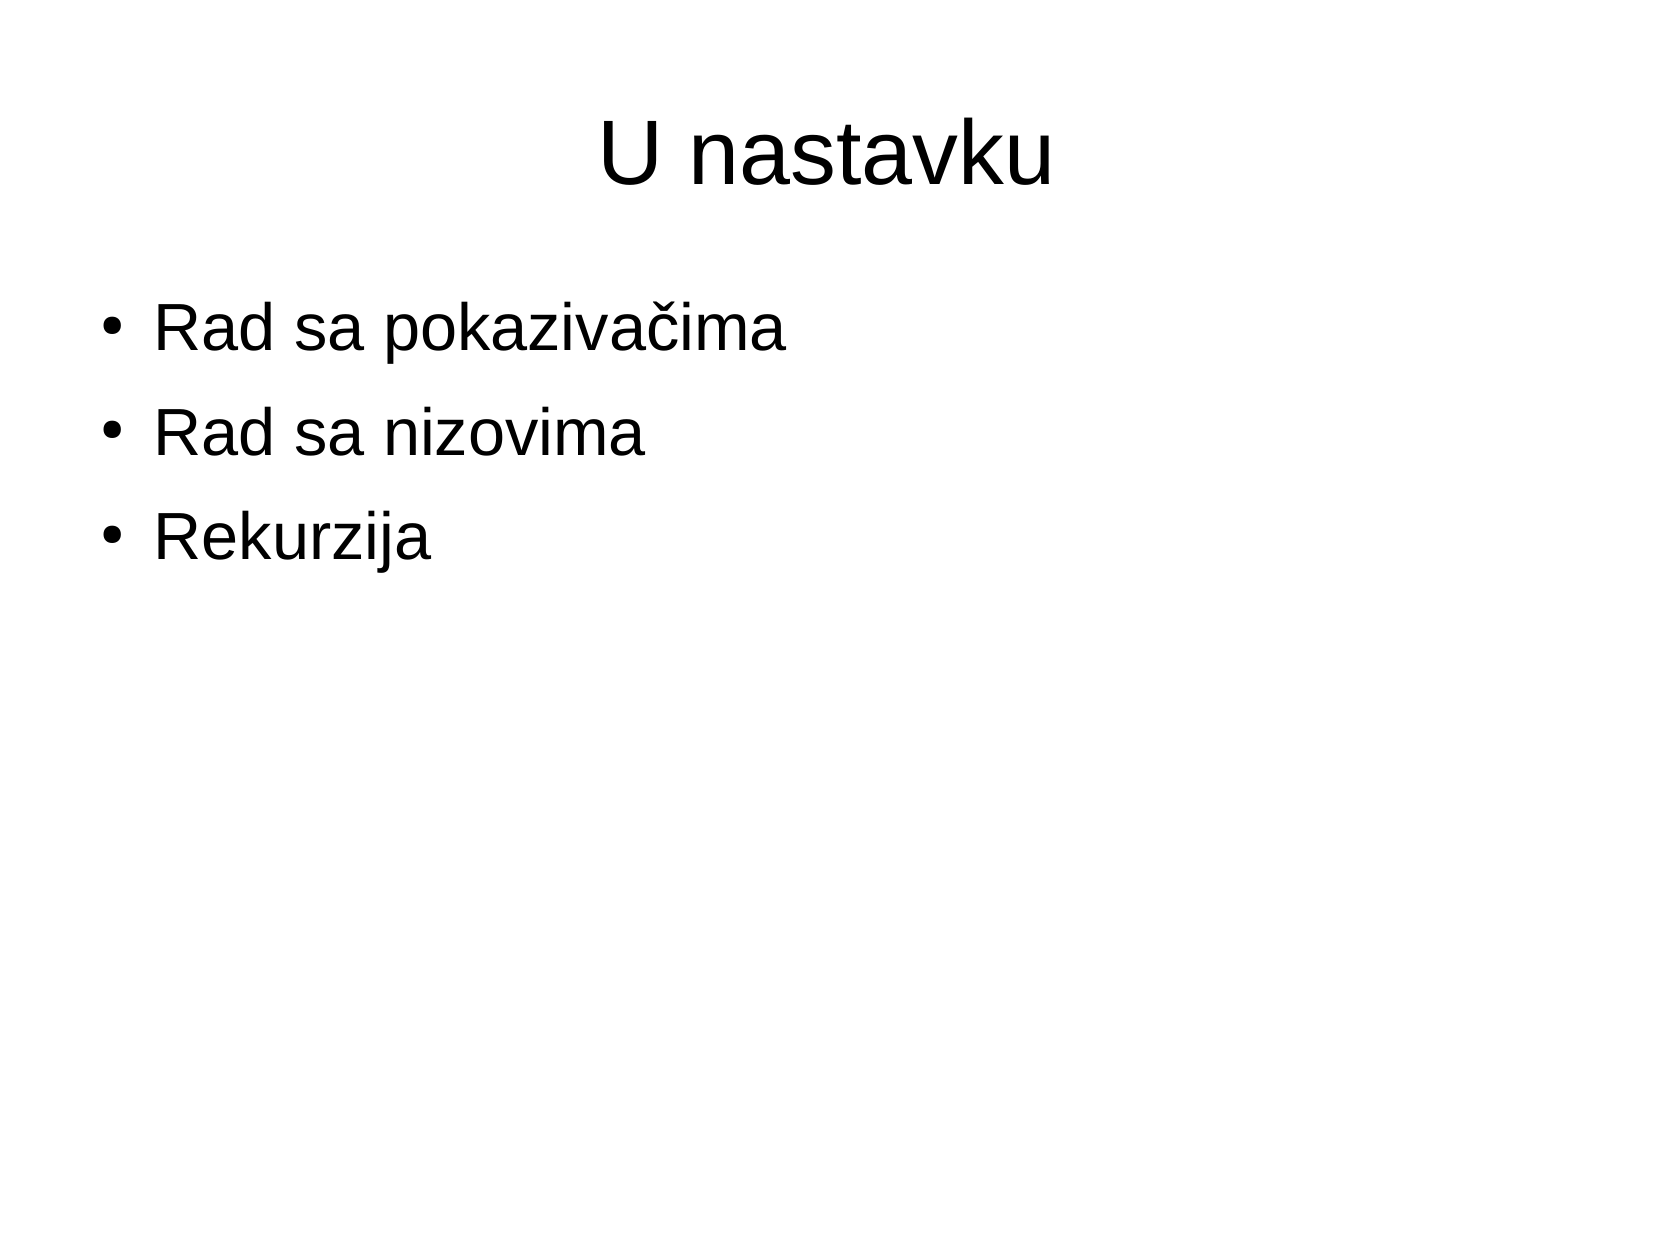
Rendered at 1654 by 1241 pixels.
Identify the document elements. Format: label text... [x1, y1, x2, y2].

title U nastavku [82, 49, 1571, 257]
list Rad sa pokazivačima Rad sa nizovima Rekurzija [82, 290, 1571, 1010]
